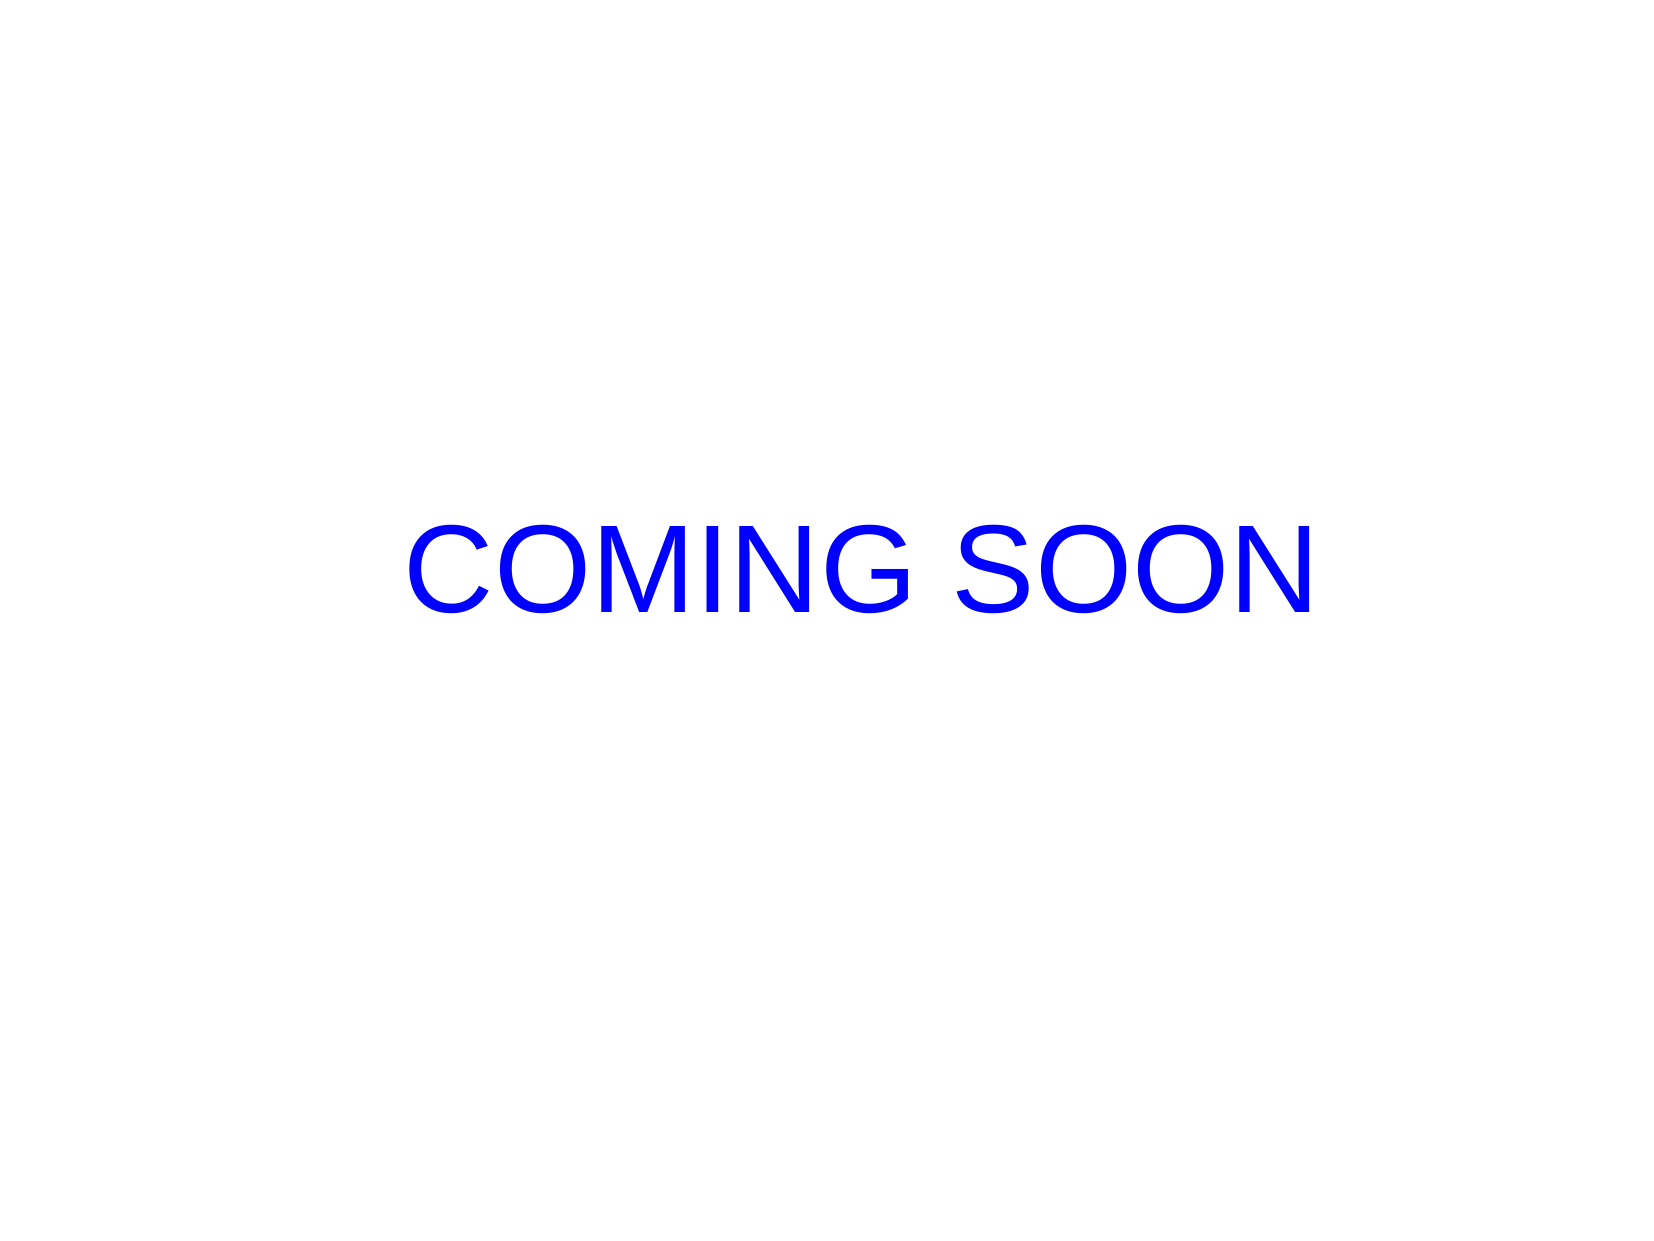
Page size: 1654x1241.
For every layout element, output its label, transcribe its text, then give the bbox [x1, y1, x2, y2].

list COMING SOON [82, 290, 1571, 1010]
